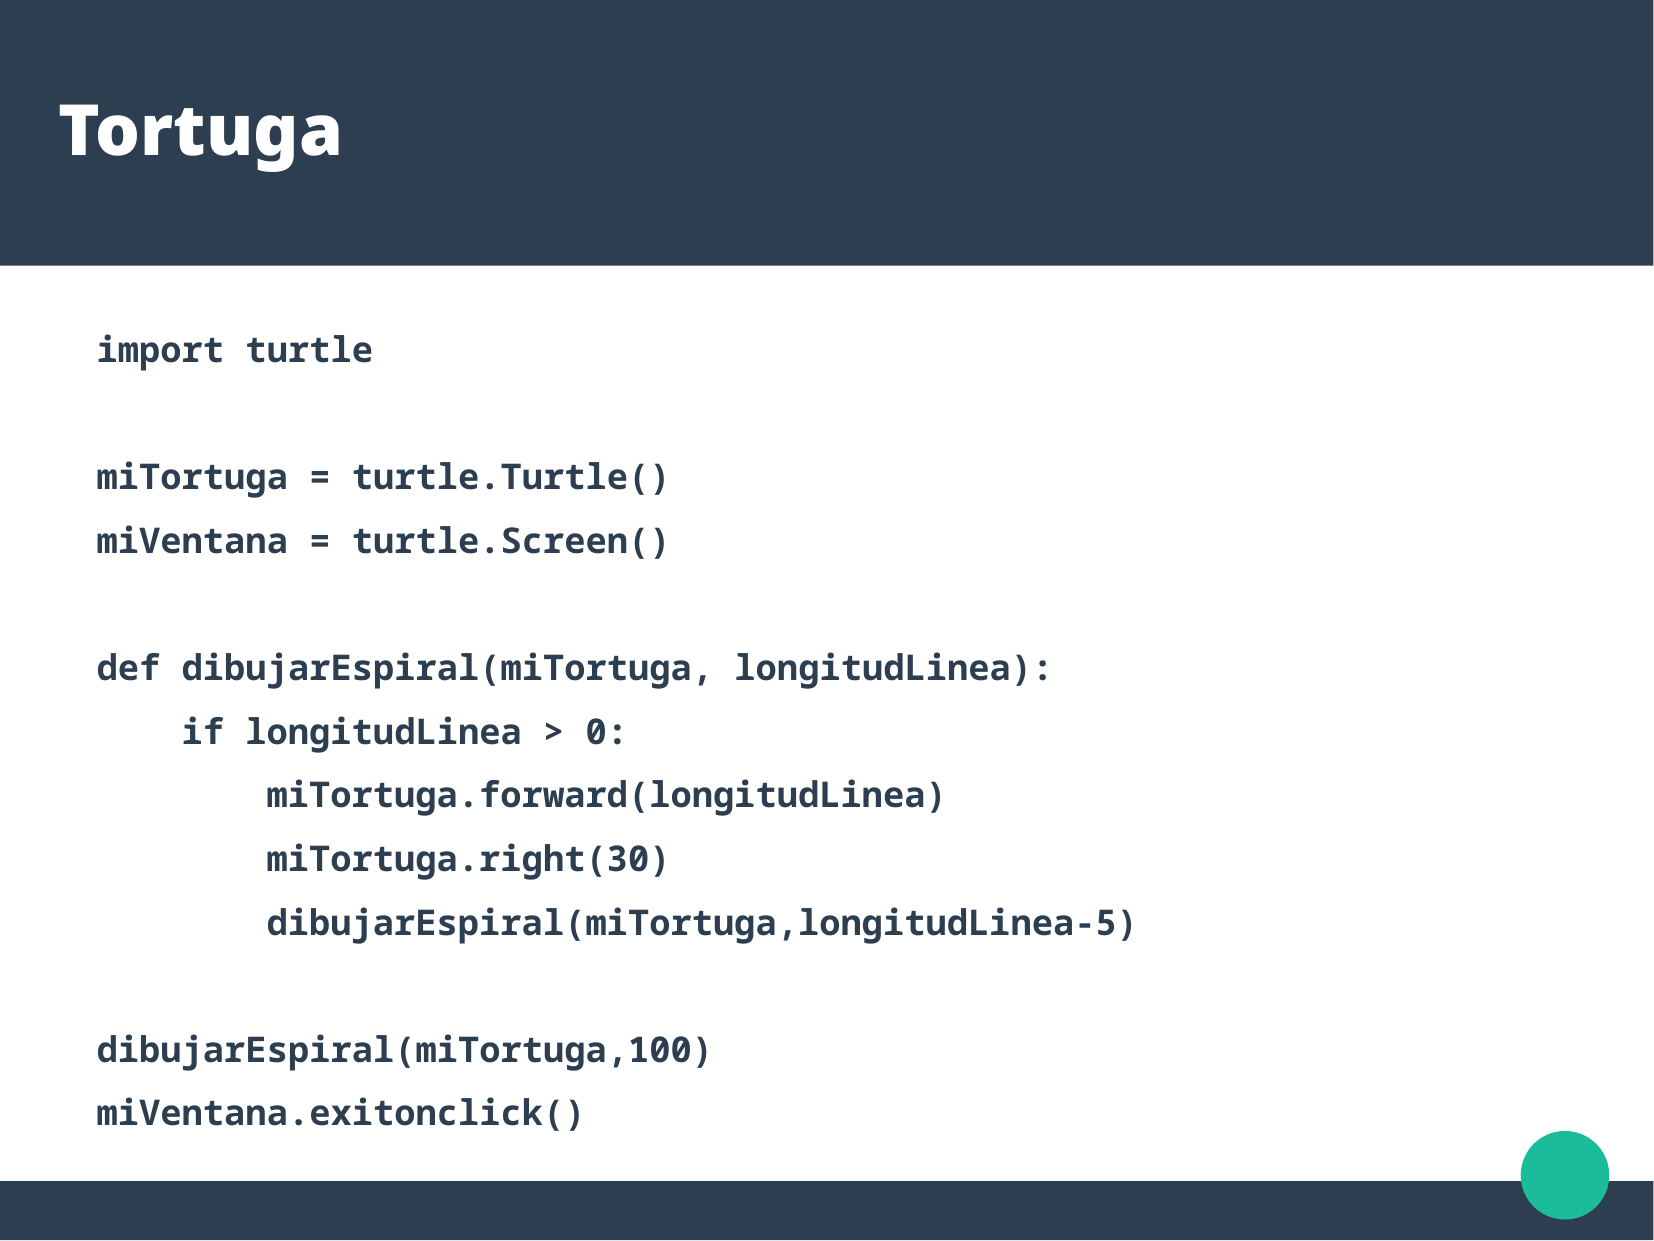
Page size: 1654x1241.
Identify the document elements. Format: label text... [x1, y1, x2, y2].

title Tortuga [59, 49, 1595, 207]
list import turtle miTortuga = turtle.Turtle() miVentana = turtle.Screen() def dibujarEspiral(miTortuga, longitudLinea): if longitudLinea > 0: miTortuga.forward(longitudLinea) miTortuga.right(30) dibujarEspiral(miTortuga,longitudLinea-5) dibujarEspiral(miTortuga,100) miVentana.exitonclick() [59, 324, 1595, 1152]
